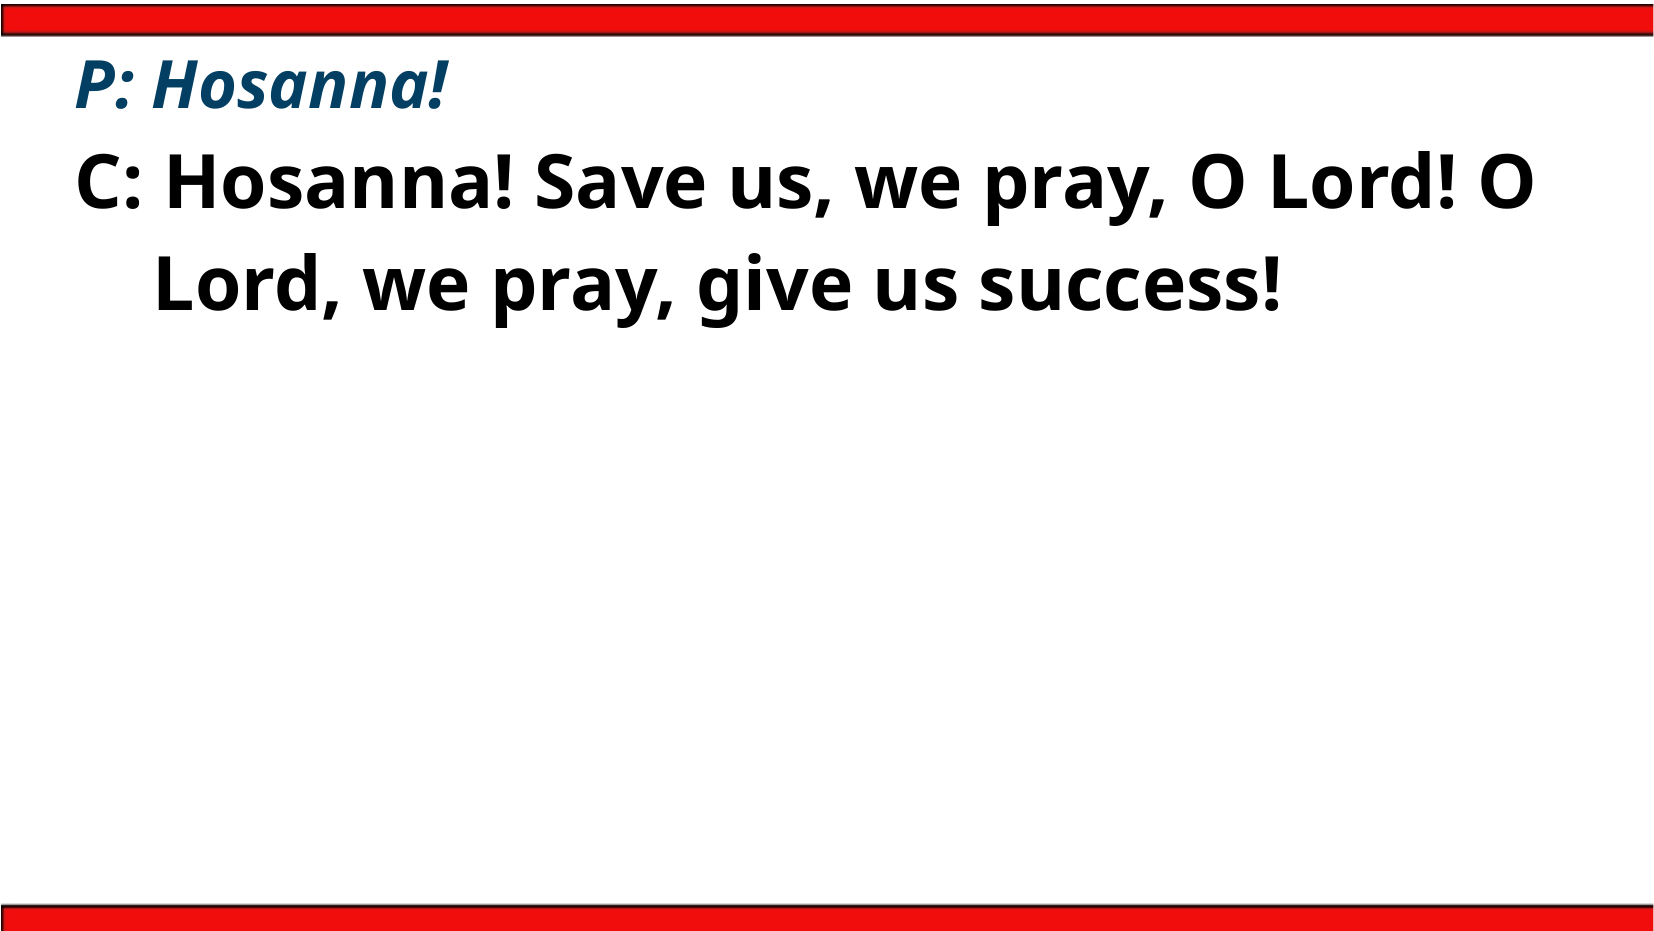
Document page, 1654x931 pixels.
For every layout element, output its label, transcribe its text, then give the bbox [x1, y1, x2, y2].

picture [1, 4, 1654, 931]
text_box P: Hosanna! C: Hosanna! Save us, we pray, O Lord! O Lord, we pray, give us success! [60, 30, 1591, 334]
